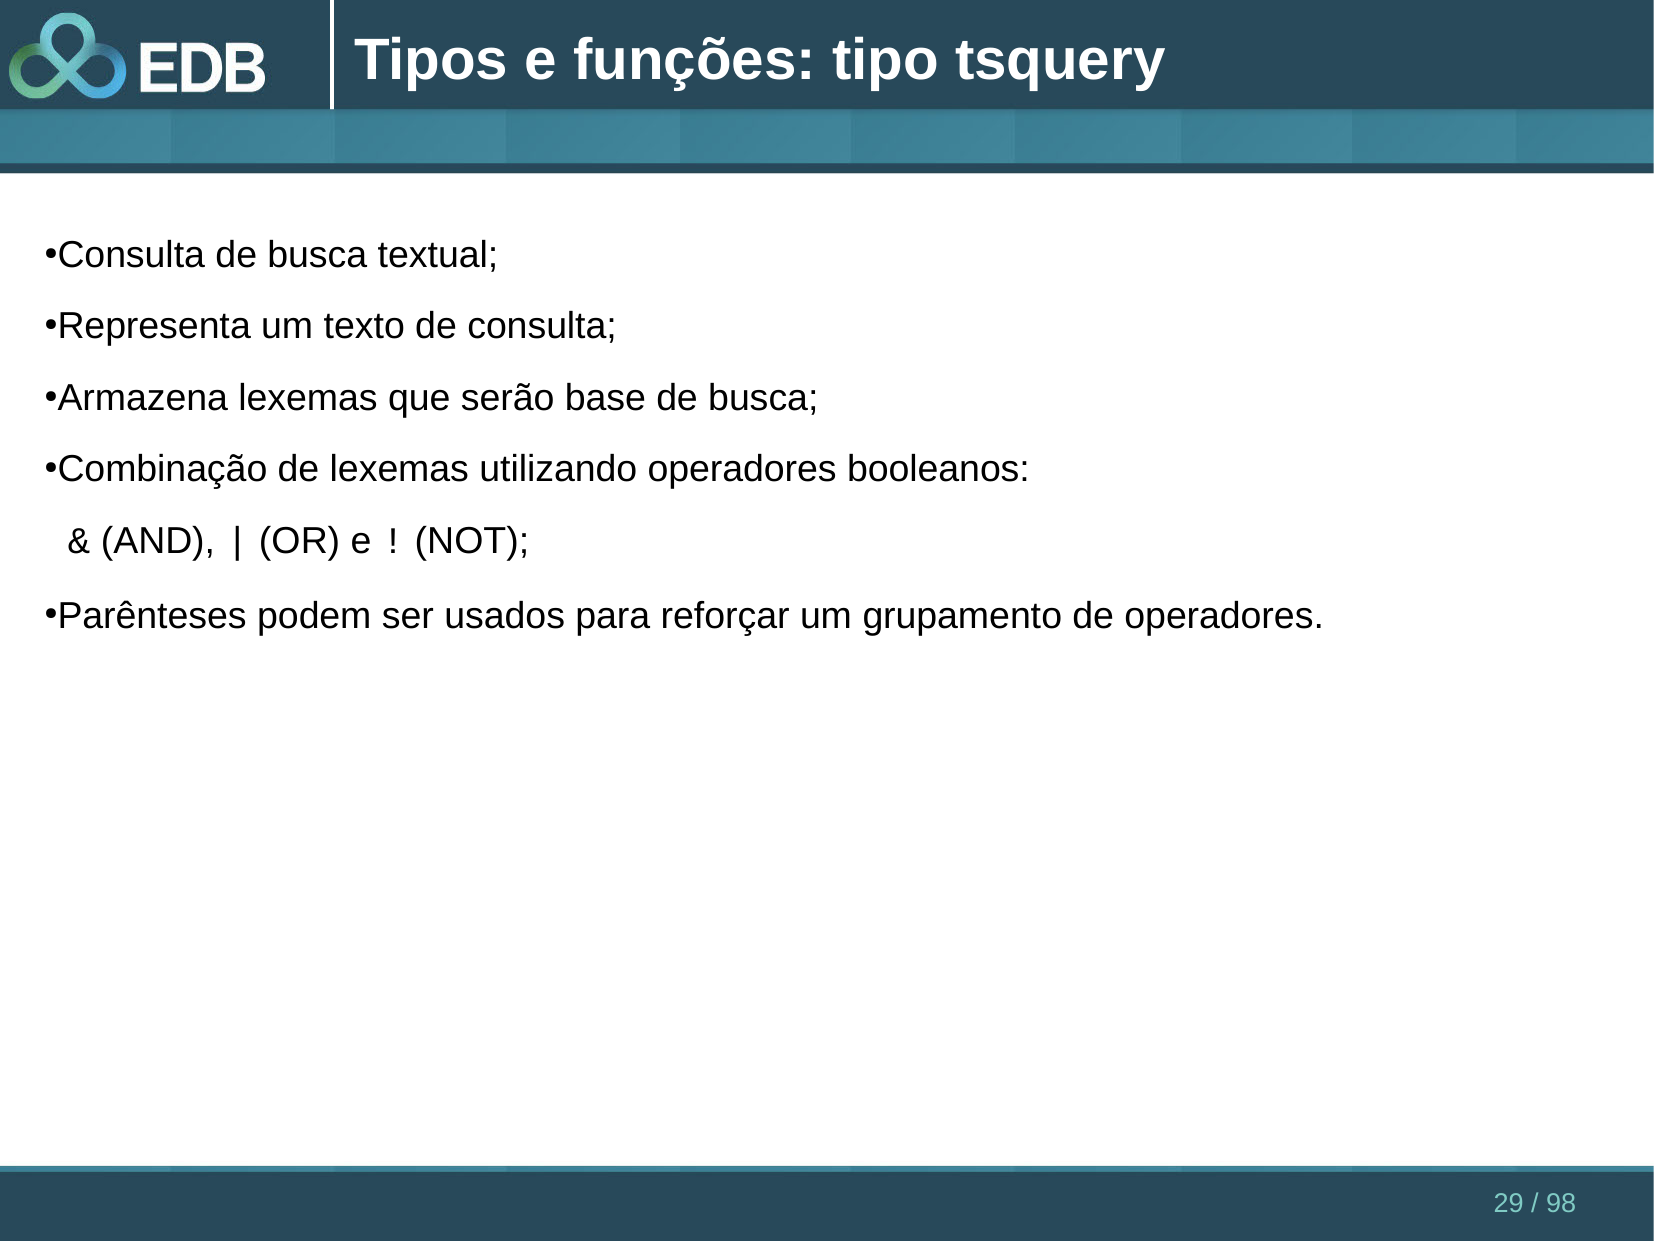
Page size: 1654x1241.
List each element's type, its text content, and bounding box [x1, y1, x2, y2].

title Tipos e funções: tipo tsquery [354, 26, 1595, 92]
text_box Consulta de busca textual; Representa um texto de consulta; Armazena lexemas que serão base de busca; Combinação de lexemas utilizando operadores booleanos: & (AND), | (OR) e ! (NOT); Parênteses podem ser usados para reforçar um grupamento de operadores. [29, 226, 1595, 644]
picture [0, 0, 1654, 1241]
